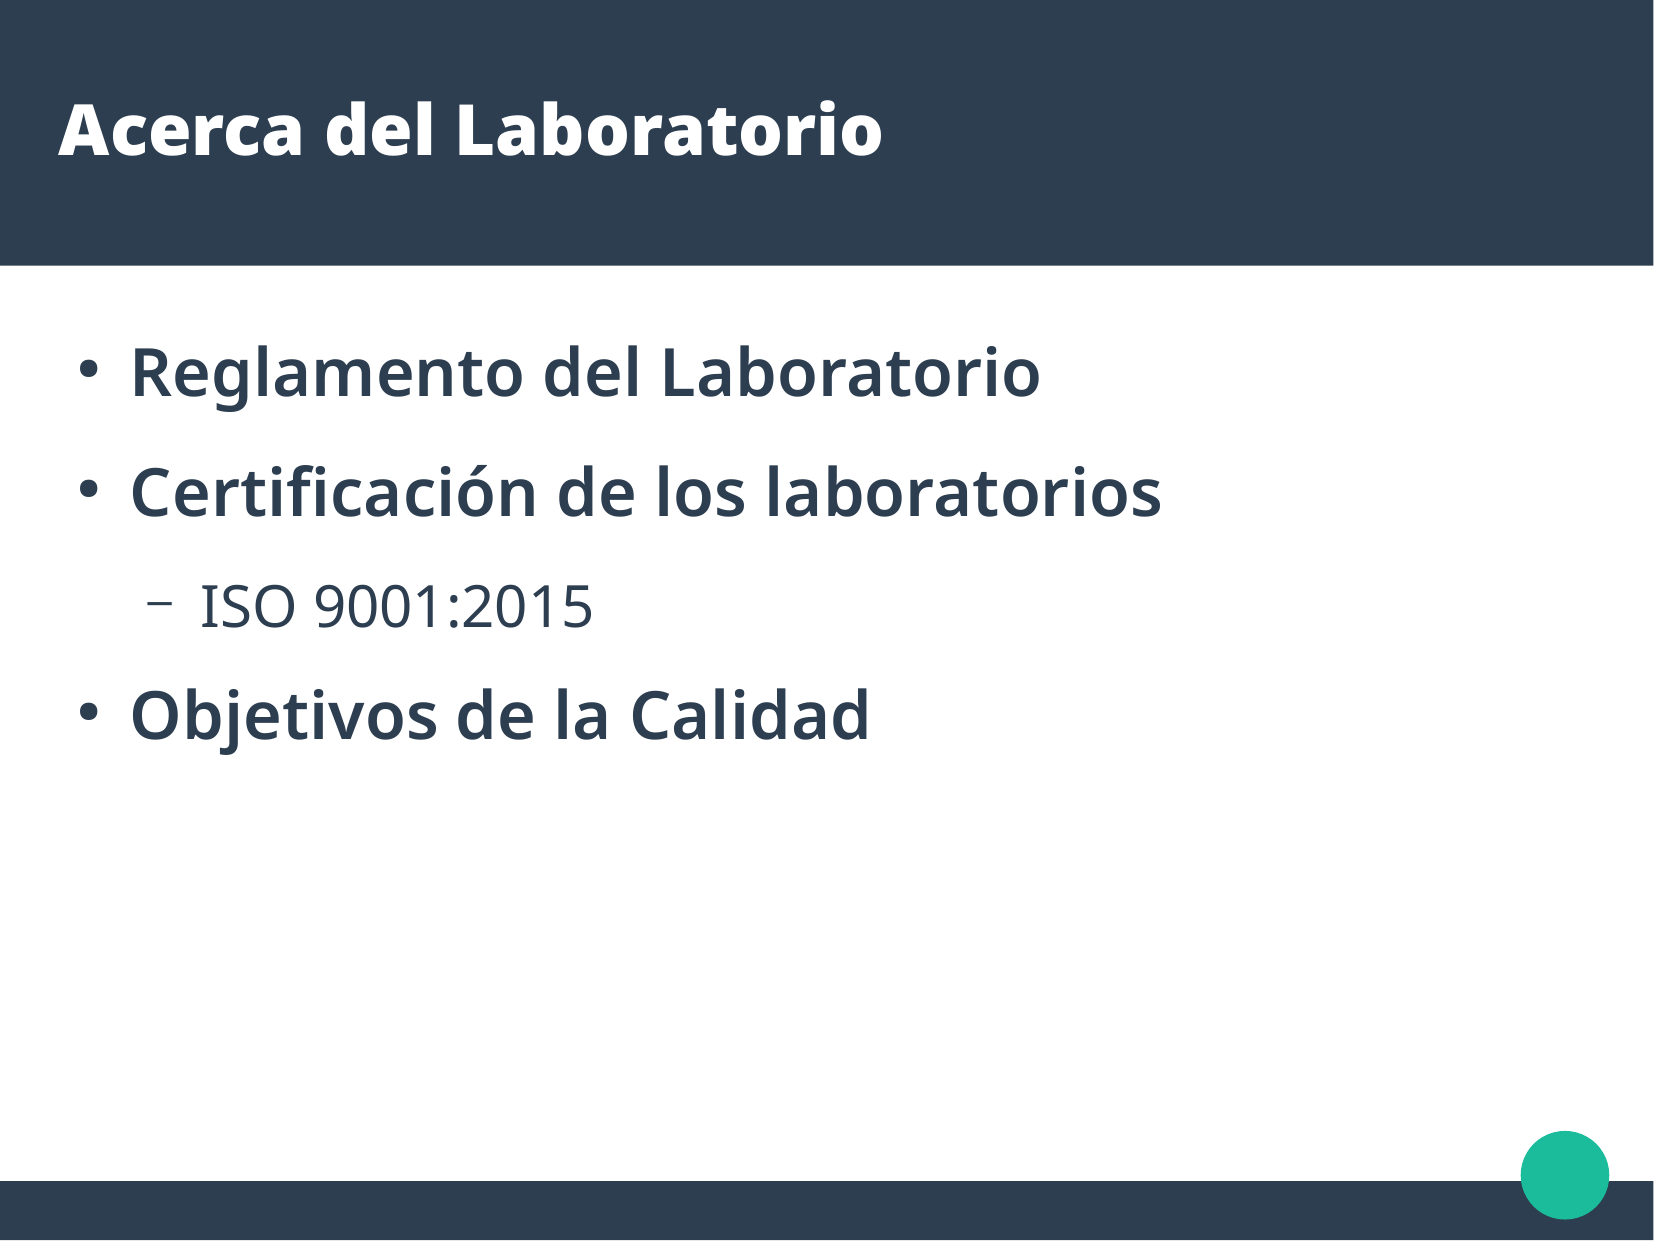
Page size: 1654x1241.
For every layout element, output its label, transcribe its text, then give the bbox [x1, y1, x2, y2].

title Acerca del Laboratorio [59, 49, 1595, 207]
list Reglamento del Laboratorio Certificación de los laboratorios ISO 9001:2015 Objetivos de la Calidad [59, 324, 1595, 1152]
